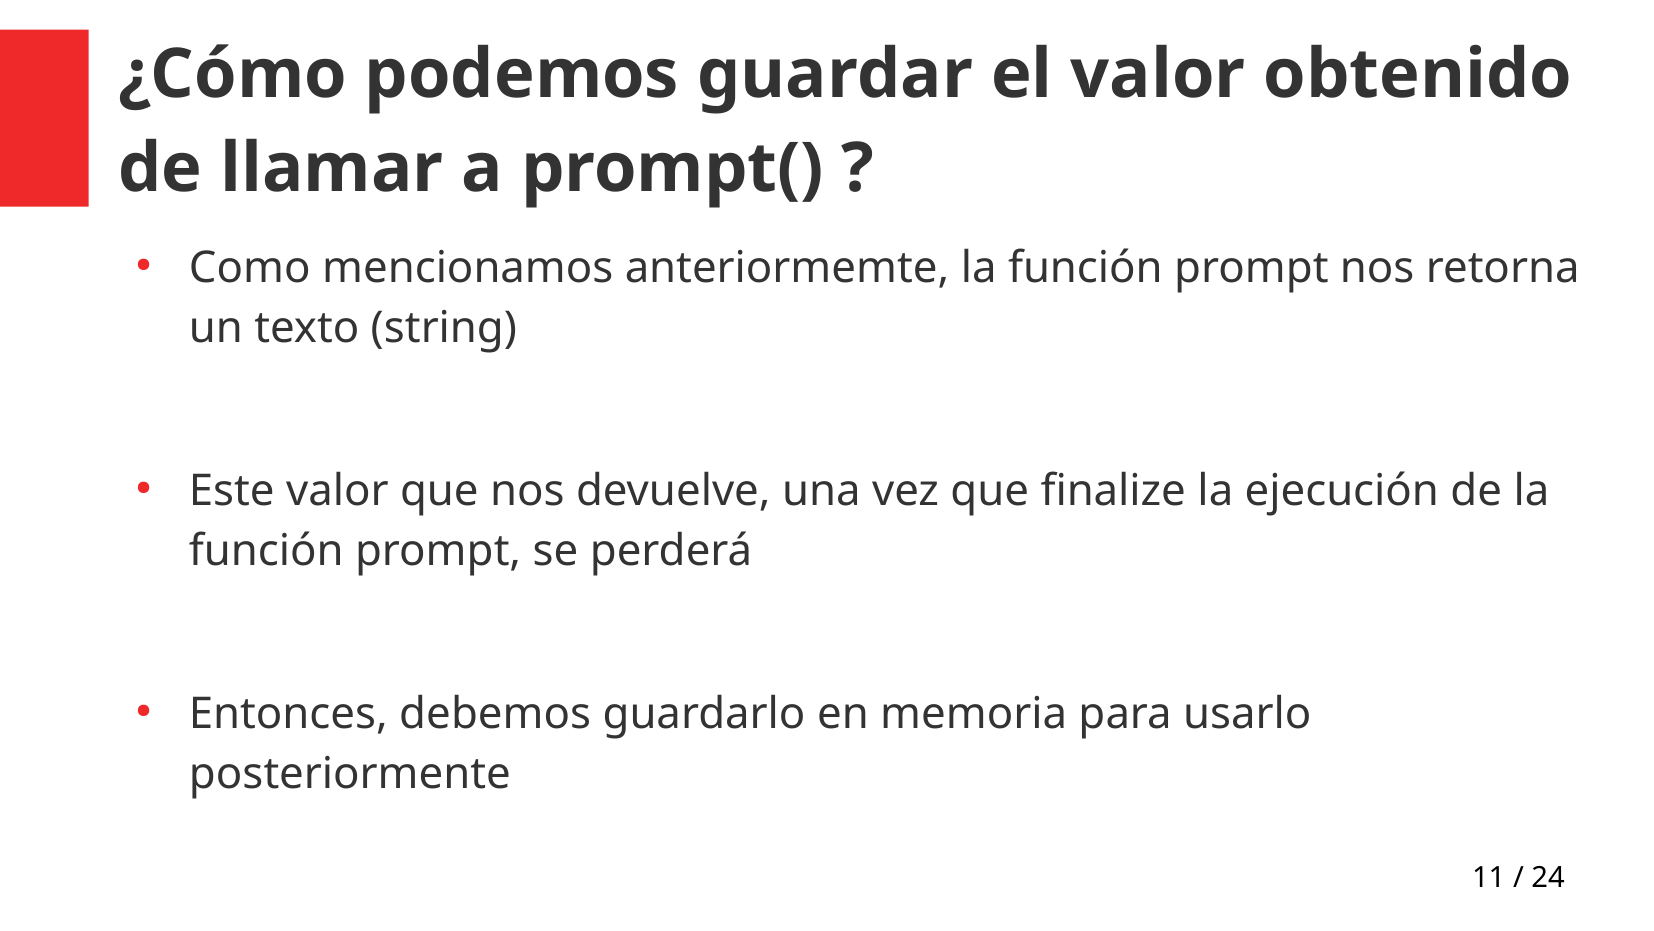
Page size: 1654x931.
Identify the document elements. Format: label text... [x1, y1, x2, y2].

title ¿Cómo podemos guardar el valor obtenido de llamar a prompt() ? [118, 29, 1595, 207]
list Como mencionamos anteriormemte, la función prompt nos retorna un texto (string) Este valor que nos devuelve, una vez que finalize la ejecución de la función prompt, se perderá Entonces, debemos guardarlo en memoria para usarlo posteriormente [118, 236, 1595, 798]
